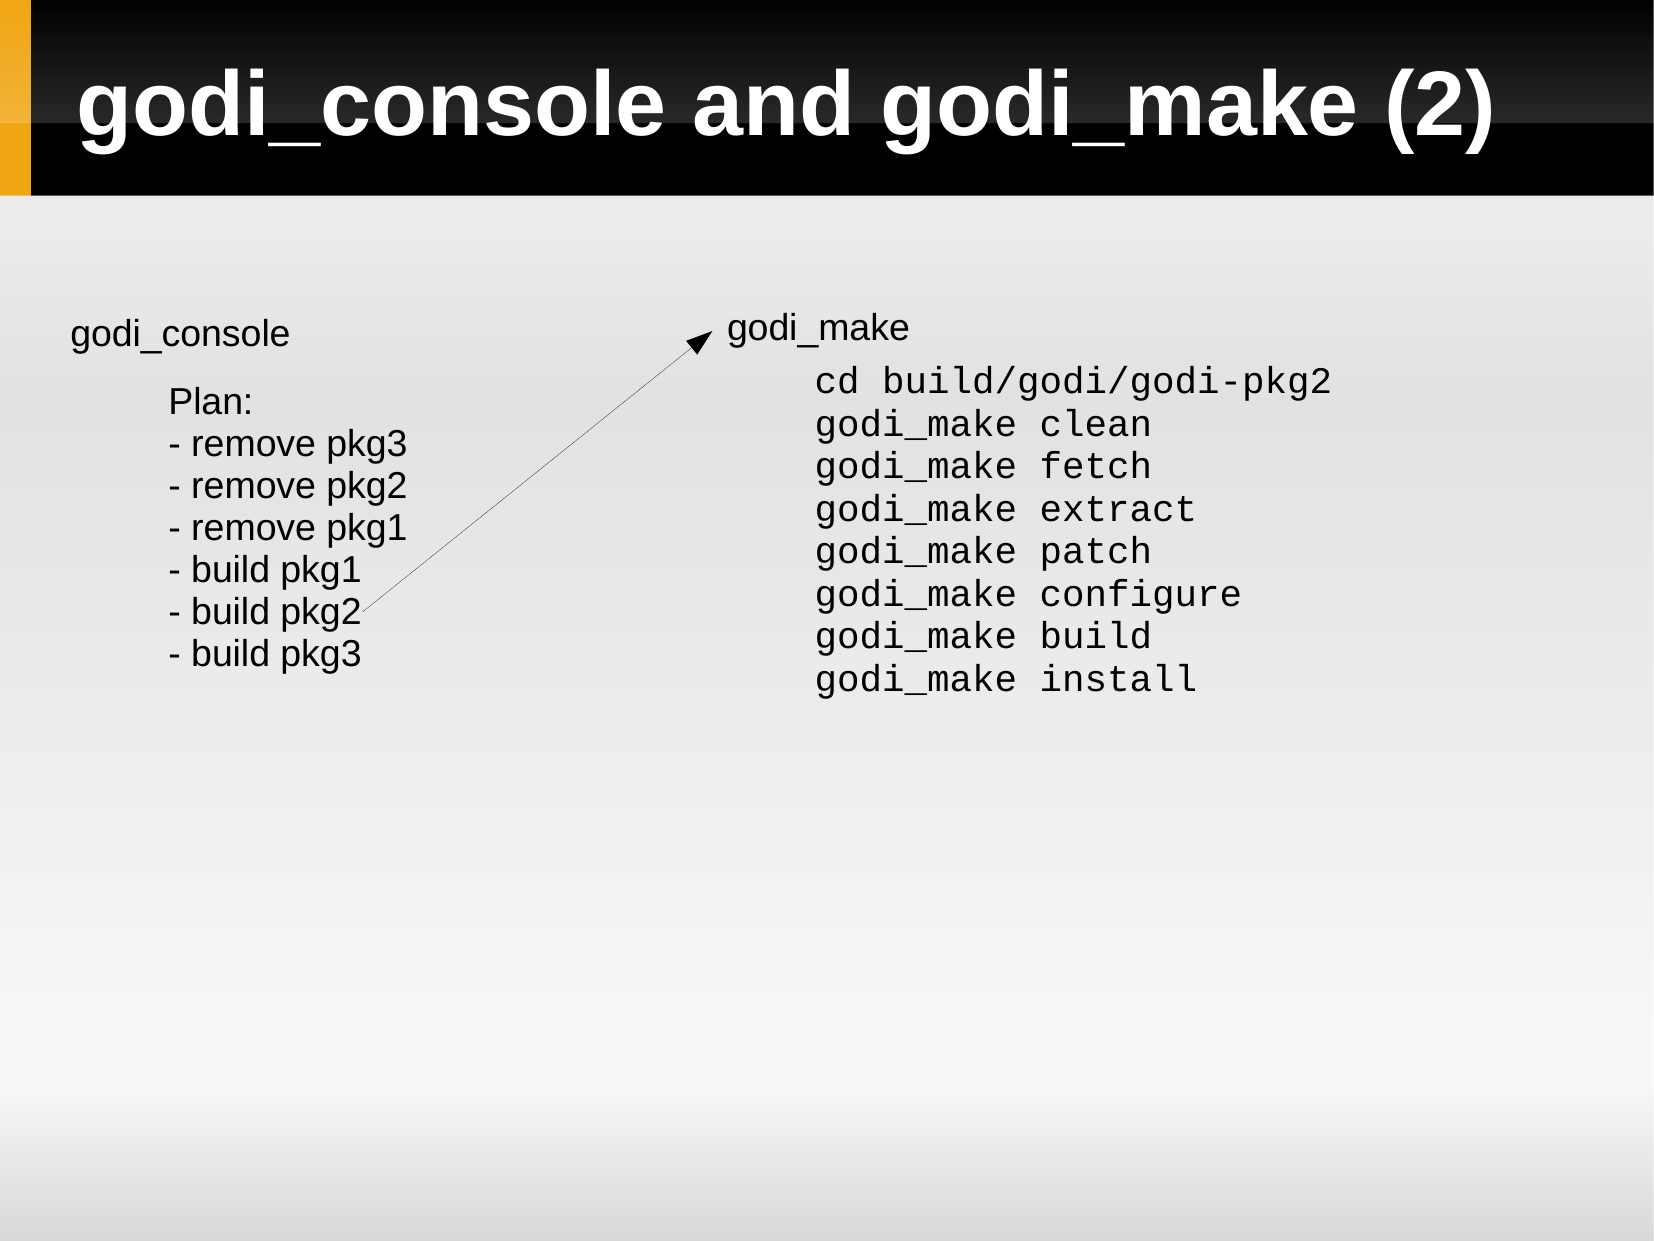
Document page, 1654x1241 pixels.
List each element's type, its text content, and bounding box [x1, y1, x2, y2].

picture [0, 0, 1654, 1241]
text_box godi_console [55, 304, 374, 362]
title godi_console and godi_make (2) [76, 0, 1565, 208]
text_box Plan: - remove pkg3 - remove pkg2 - remove pkg1 - build pkg1 - build pkg2 - build pkg3 [153, 373, 423, 683]
text_box cd build/godi/godi-pkg2 godi_make clean godi_make fetch godi_make extract godi_make patch godi_make configure godi_make build godi_make install [799, 354, 1347, 710]
text_box godi_make [712, 299, 925, 357]
